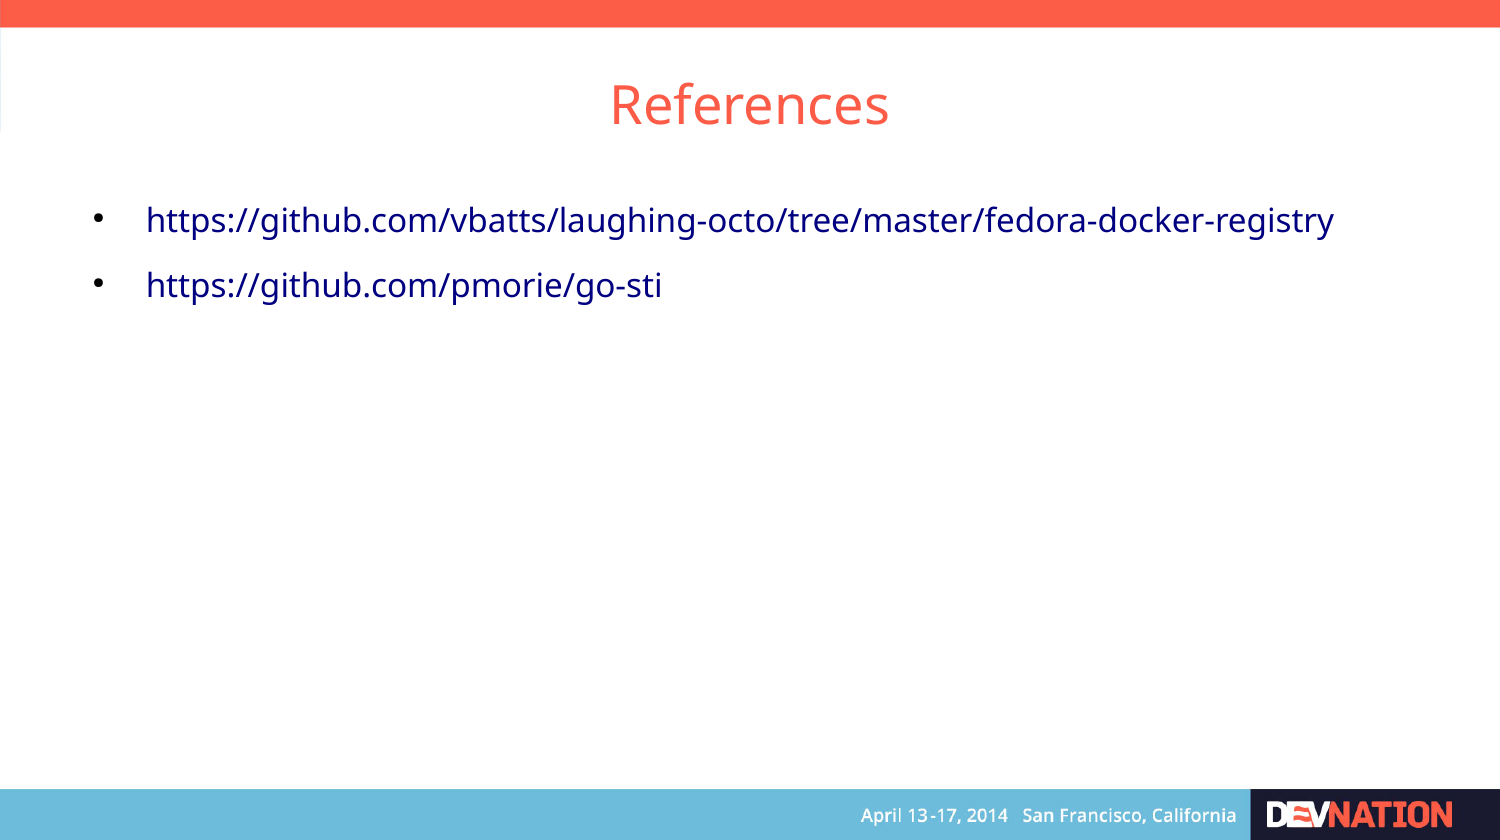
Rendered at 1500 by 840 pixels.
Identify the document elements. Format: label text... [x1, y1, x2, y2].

title References [74, 33, 1425, 174]
picture [0, 0, 1500, 840]
list https://github.com/vbatts/laughing-octo/tree/master/fedora-docker-registry https://github.com/pmorie/go-sti [74, 196, 1425, 751]
